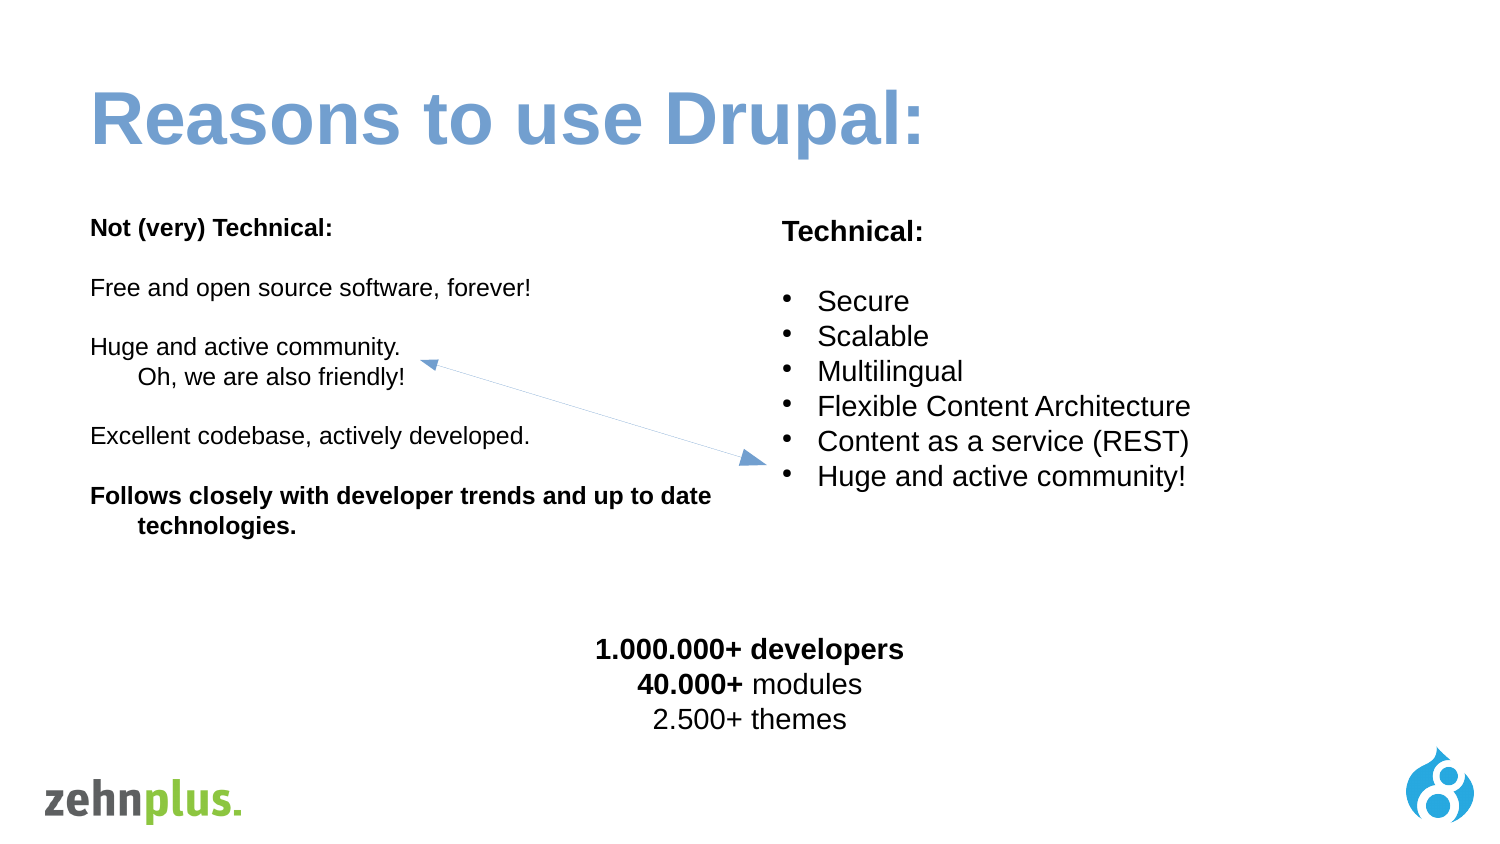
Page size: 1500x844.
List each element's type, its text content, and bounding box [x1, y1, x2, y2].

title Reasons to use Drupal: [75, 33, 1426, 175]
picture [1406, 746, 1474, 823]
list Technical: Secure Scalable Multilingual Flexible Content Architecture Content as a service (REST) Huge and active community! [766, 196, 1426, 556]
list 1.000.000+ developers 40.000+ modules 2.500+ themes [75, 615, 1426, 808]
list Not (very) Technical: Free and open source software, forever! Huge and active community. Oh, we are also friendly! Excellent codebase, actively developed. Follows closely with developer trends and up to date technologies. [75, 196, 734, 556]
picture [45, 779, 241, 825]
